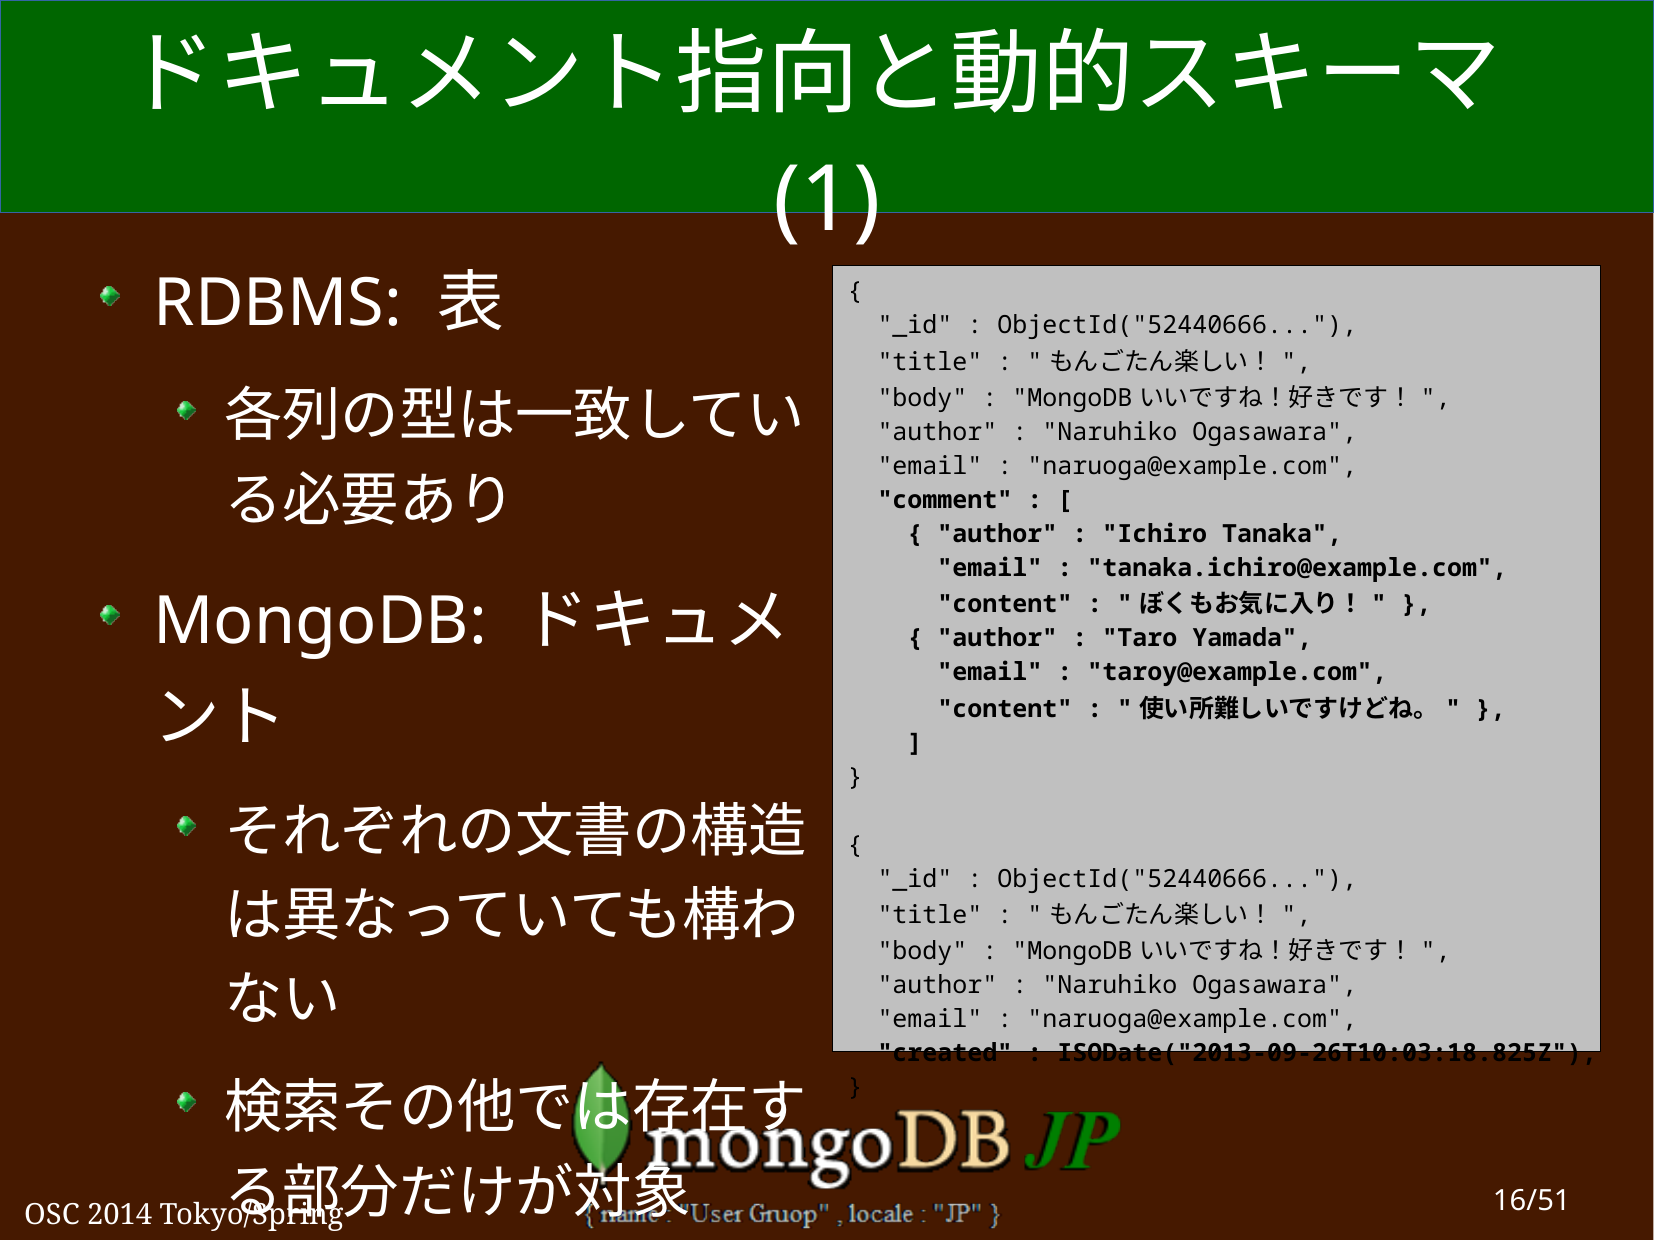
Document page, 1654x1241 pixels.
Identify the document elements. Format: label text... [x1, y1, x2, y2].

list RDBMS: 表 各列の型は一致している必要あり MongoDB: ドキュメント それぞれの文書の構造は異なっていても構わない 検索その他では存在する部分だけが対象 ドキュメントの集まりを「コレクション」と呼ぶ [82, 247, 809, 1090]
text_box { "_id" : ObjectId("52440666..."), "title" : "もんごたん楽しい！", "body" : "MongoDBいいですね！好きです！", "author" : "Naruhiko Ogasawara", "email" : "naruoga@example.com", "comment" : [ { "author" : "Ichiro Tanaka", "email" : "tanaka.ichiro@example.com", "content" : "ぼくもお気に入り！" }, { "author" : "Taro Yamada", "email" : "taroy@example.com", "content" : "使い所難しいですけどね。" }, ] } { "_id" : ObjectId("52440666..."), "title" : "もんごたん楽しい！", "body" : "MongoDBいいですね！好きです！", "author" : "Naruhiko Ogasawara", "email" : "naruoga@example.com", "created" : ISODate("2013-09-26T10:03:18.825Z"), } [832, 265, 1601, 1052]
picture [599, 1115, 612, 1125]
picture [770, 1102, 781, 1113]
title ドキュメント指向と動的スキーマ(1) [82, 49, 1571, 207]
picture [566, 1058, 1140, 1241]
picture [177, 1092, 196, 1112]
